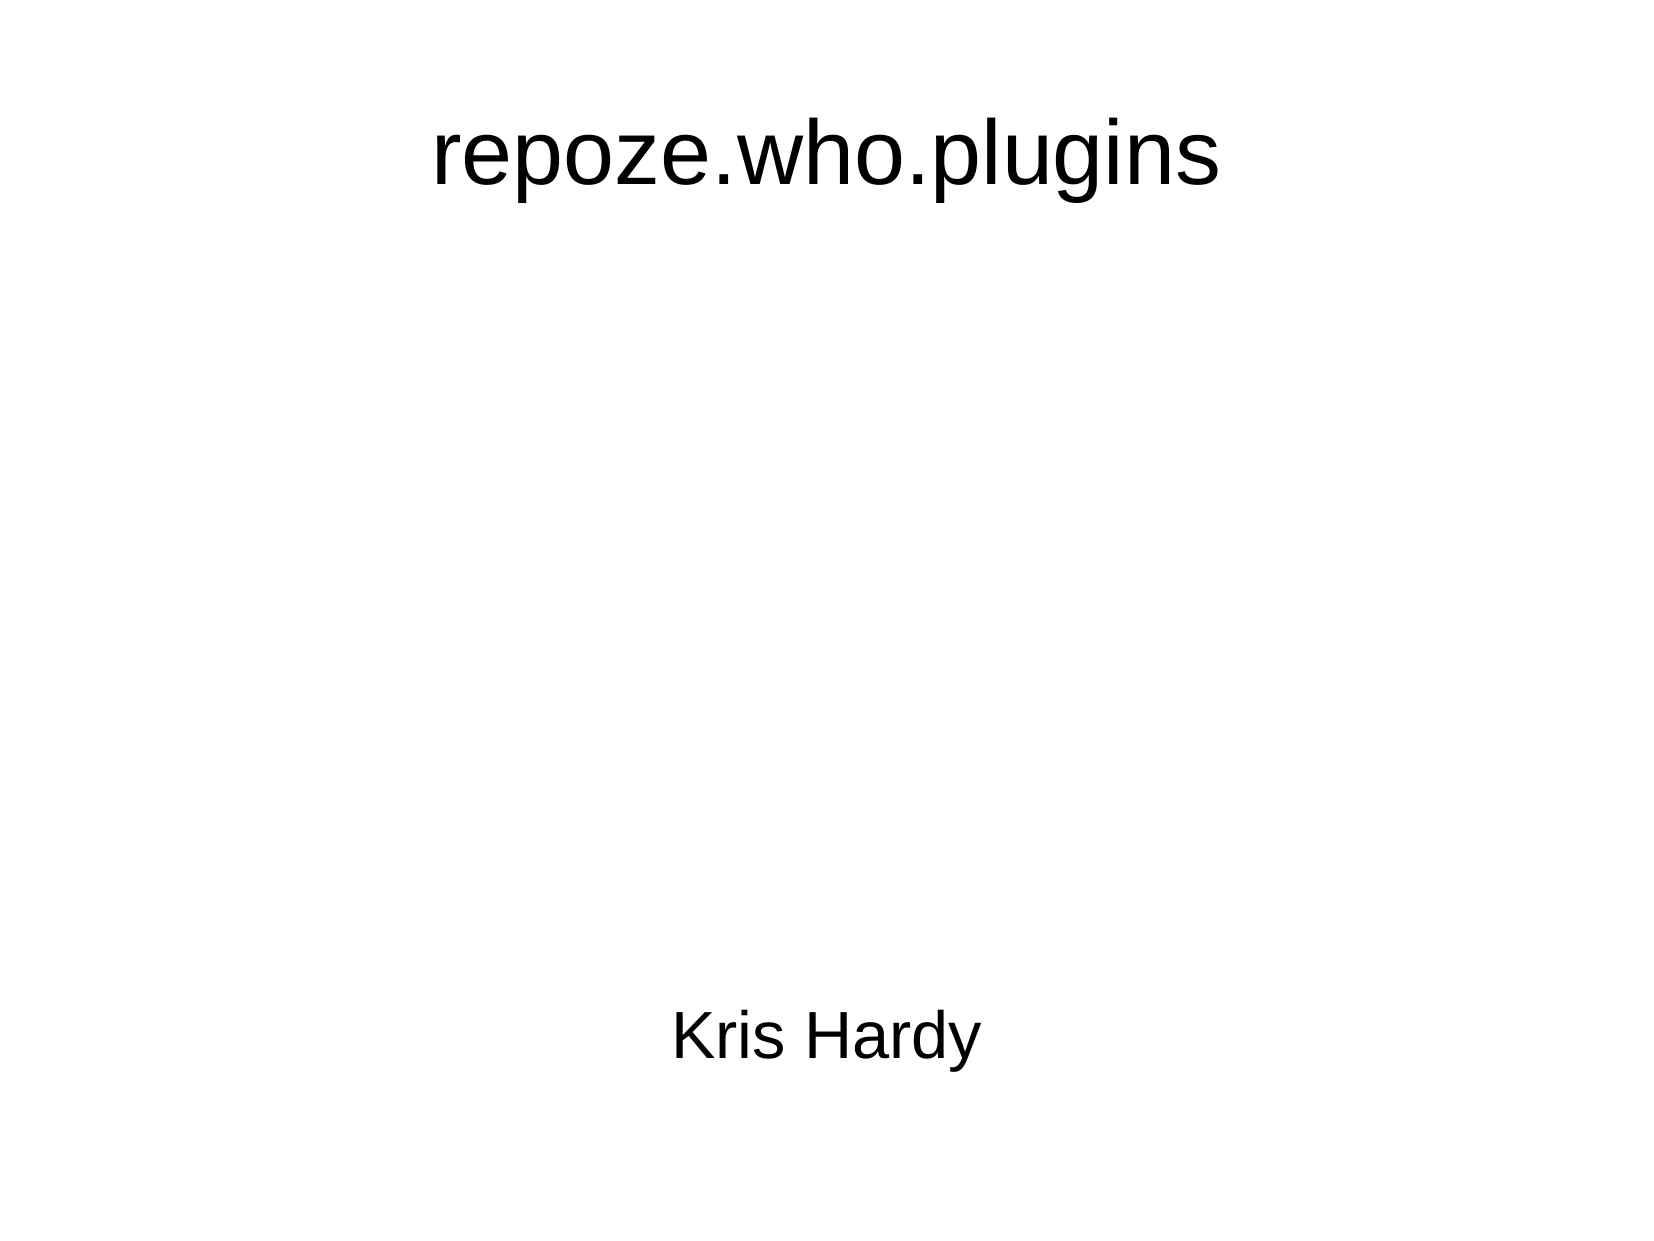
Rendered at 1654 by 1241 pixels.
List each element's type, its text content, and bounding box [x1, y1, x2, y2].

title repoze.who.plugins [82, 49, 1571, 257]
subtitle Kris Hardy [82, 290, 1571, 1109]
